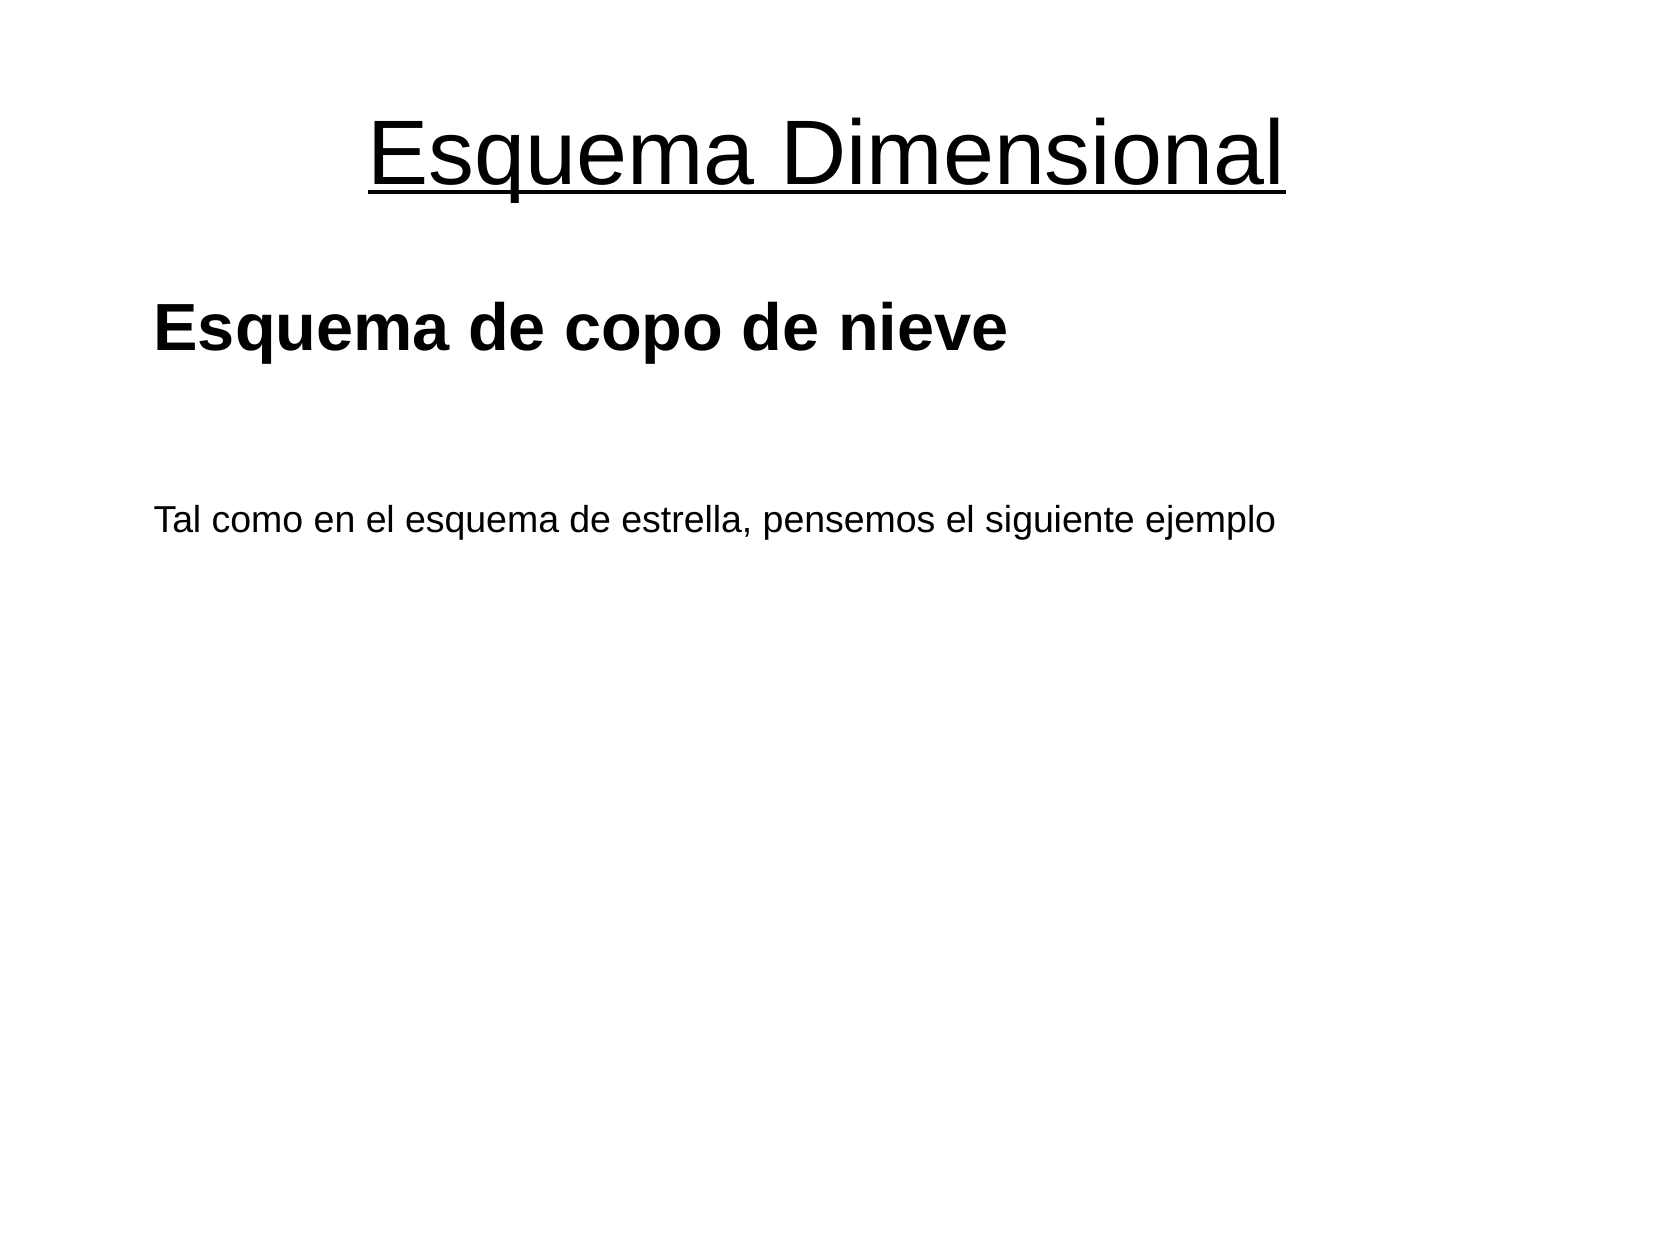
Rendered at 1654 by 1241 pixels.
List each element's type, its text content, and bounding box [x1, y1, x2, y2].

title Esquema Dimensional [82, 49, 1571, 257]
list Esquema de copo de nieve Tal como en el esquema de estrella, pensemos el siguiente ejemplo [82, 290, 1571, 1010]
